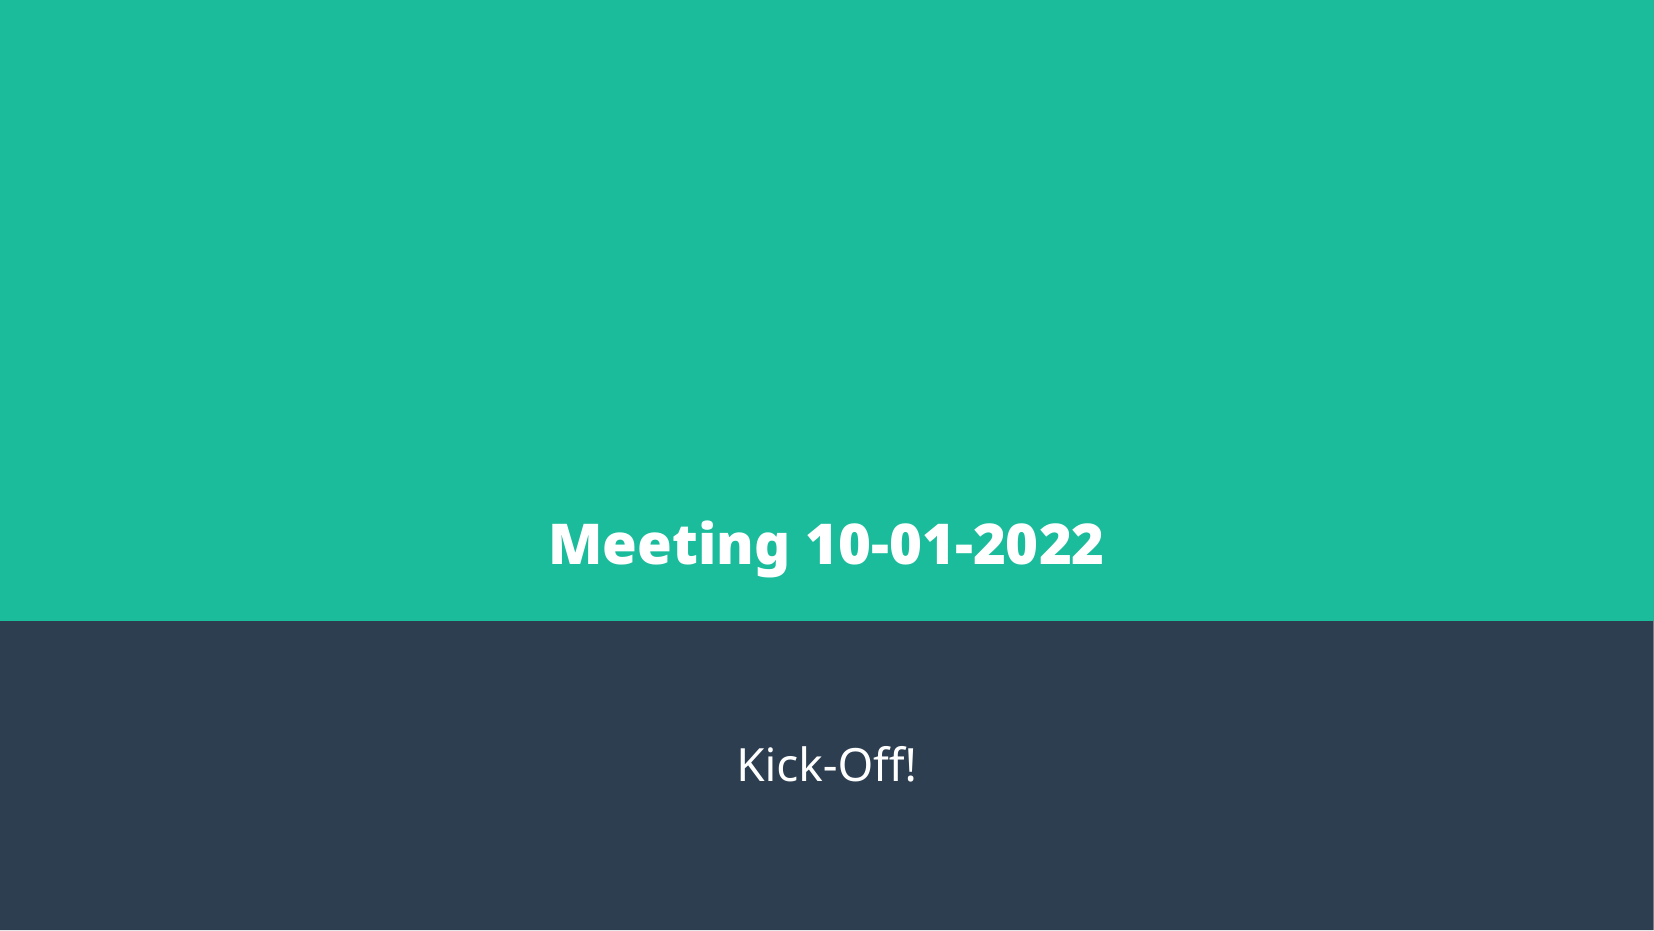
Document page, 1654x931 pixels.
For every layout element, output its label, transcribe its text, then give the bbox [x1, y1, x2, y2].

subtitle Kick-Off! [59, 642, 1595, 886]
title Meeting 10-01-2022 [59, 465, 1595, 583]
